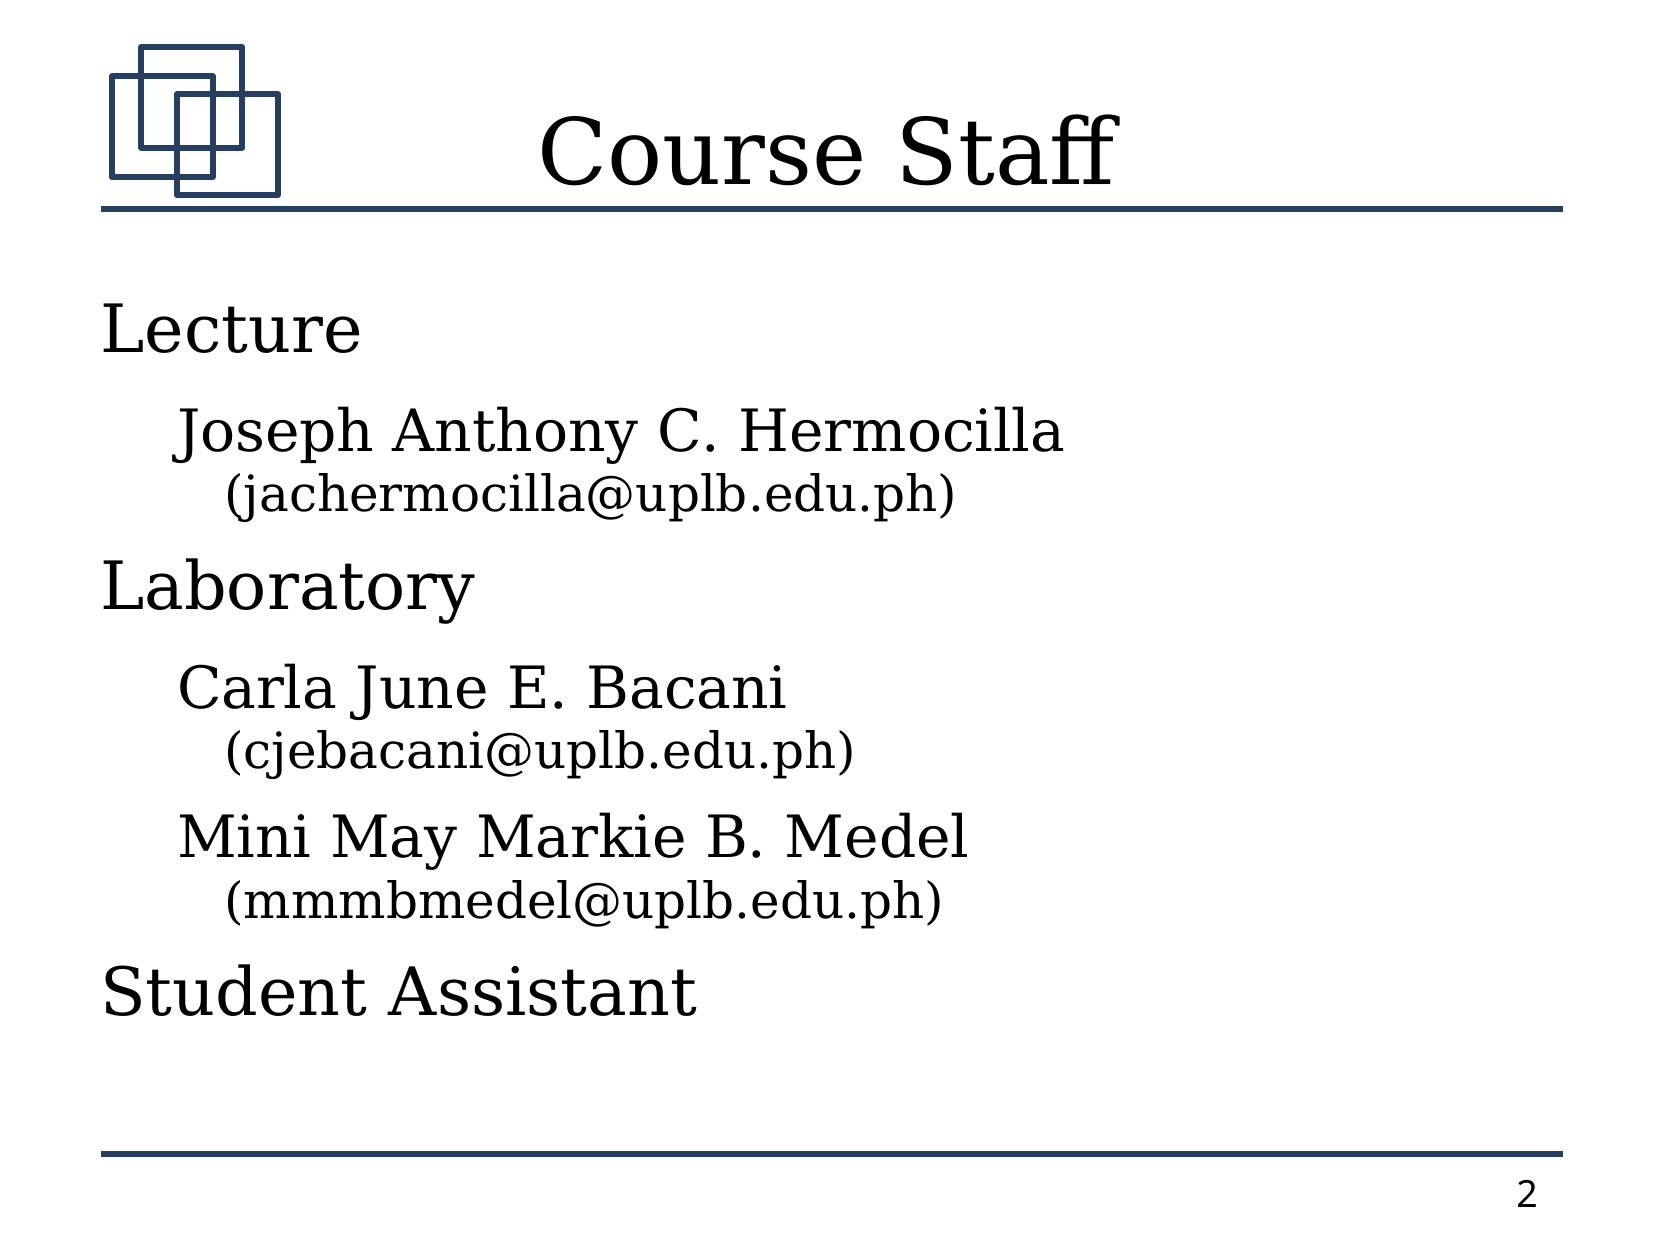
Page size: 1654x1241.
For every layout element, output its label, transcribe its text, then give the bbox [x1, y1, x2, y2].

list Lecture Joseph Anthony C. Hermocilla (jachermocilla@uplb.edu.ph) Laboratory Carla June E. Bacani (cjebacani@uplb.edu.ph) Mini May Markie B. Medel (mmmbmedel@uplb.edu.ph) Student Assistant [82, 290, 1571, 1109]
title Course Staff [82, 49, 1571, 257]
